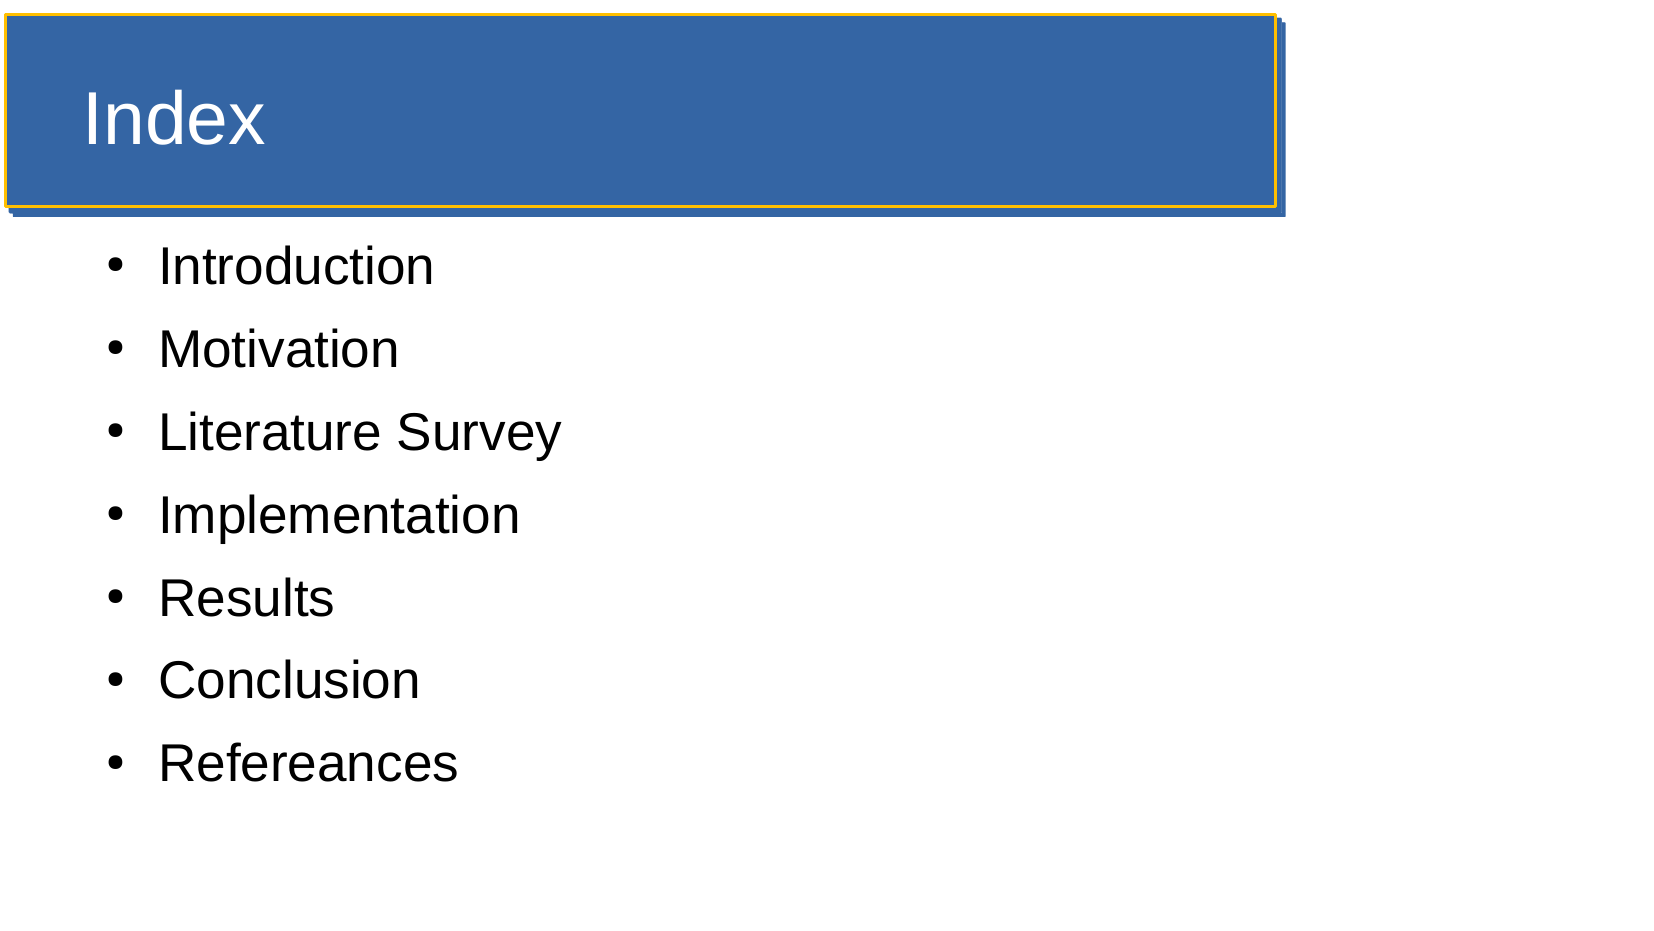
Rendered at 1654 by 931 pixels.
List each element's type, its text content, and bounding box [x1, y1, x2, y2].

list Introduction Motivation Literature Survey Implementation Results Conclusion Refereances [88, 236, 1565, 798]
title Index [82, 44, 1235, 192]
